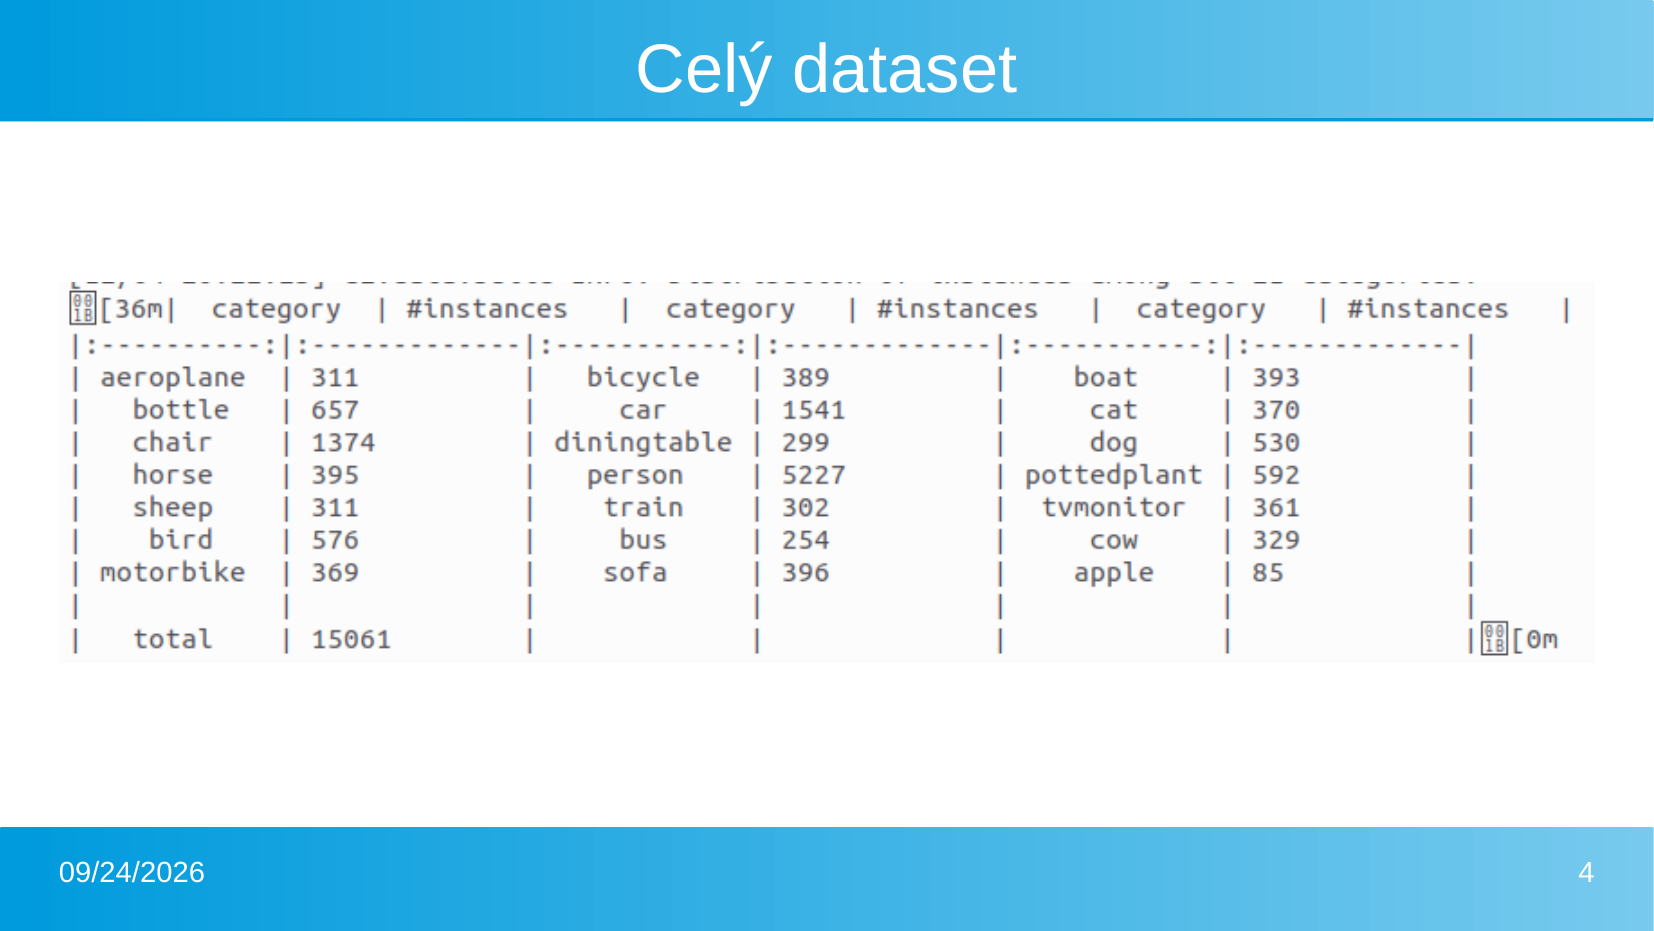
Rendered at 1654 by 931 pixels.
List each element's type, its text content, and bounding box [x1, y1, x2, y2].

title Celý dataset [59, 29, 1595, 108]
picture [59, 282, 1595, 663]
